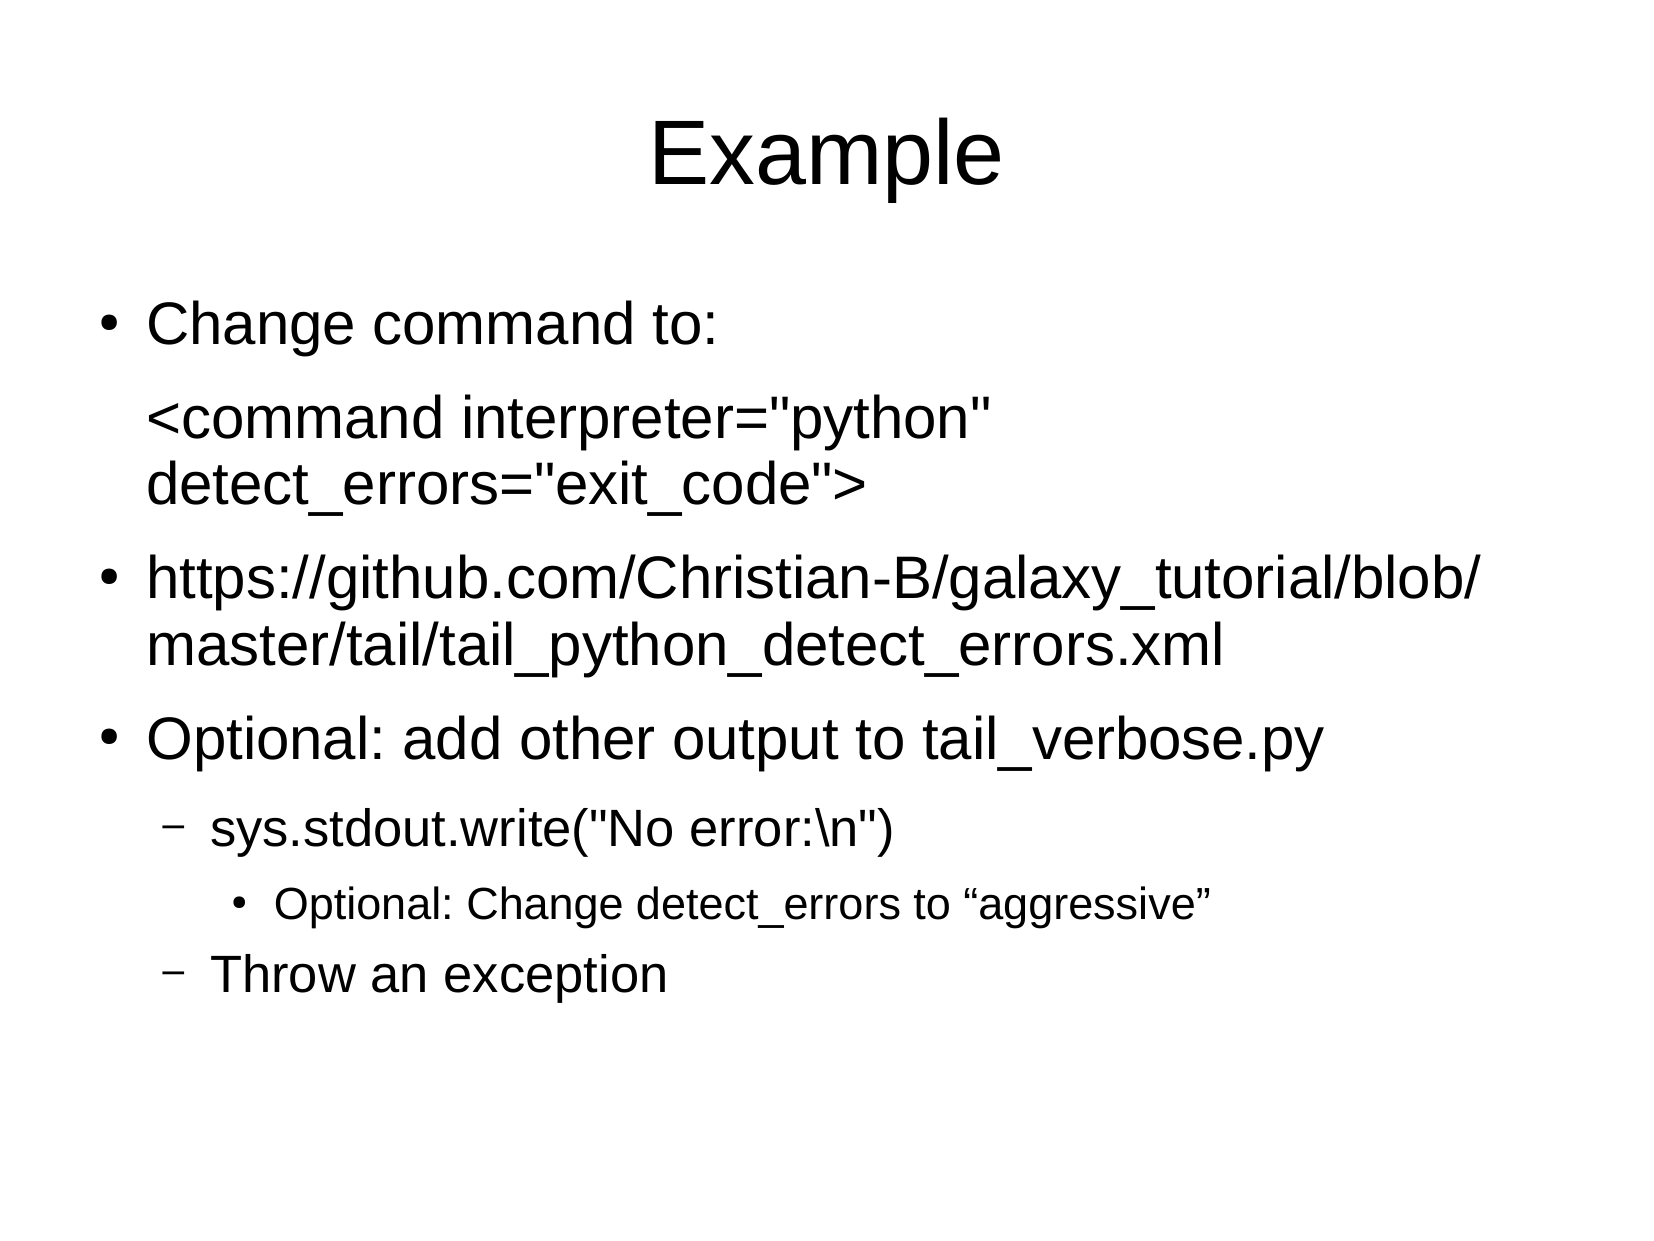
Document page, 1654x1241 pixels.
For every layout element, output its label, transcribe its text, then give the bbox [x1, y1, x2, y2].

list Change command to: <command interpreter="python" detect_errors="exit_code"> https://github.com/Christian-B/galaxy_tutorial/blob/master/tail/tail_python_detect_errors.xml Optional: add other output to tail_verbose.py sys.stdout.write("No error:\n") Optional: Change detect_errors to “aggressive” Throw an exception [82, 290, 1571, 1010]
title Example [82, 49, 1571, 257]
